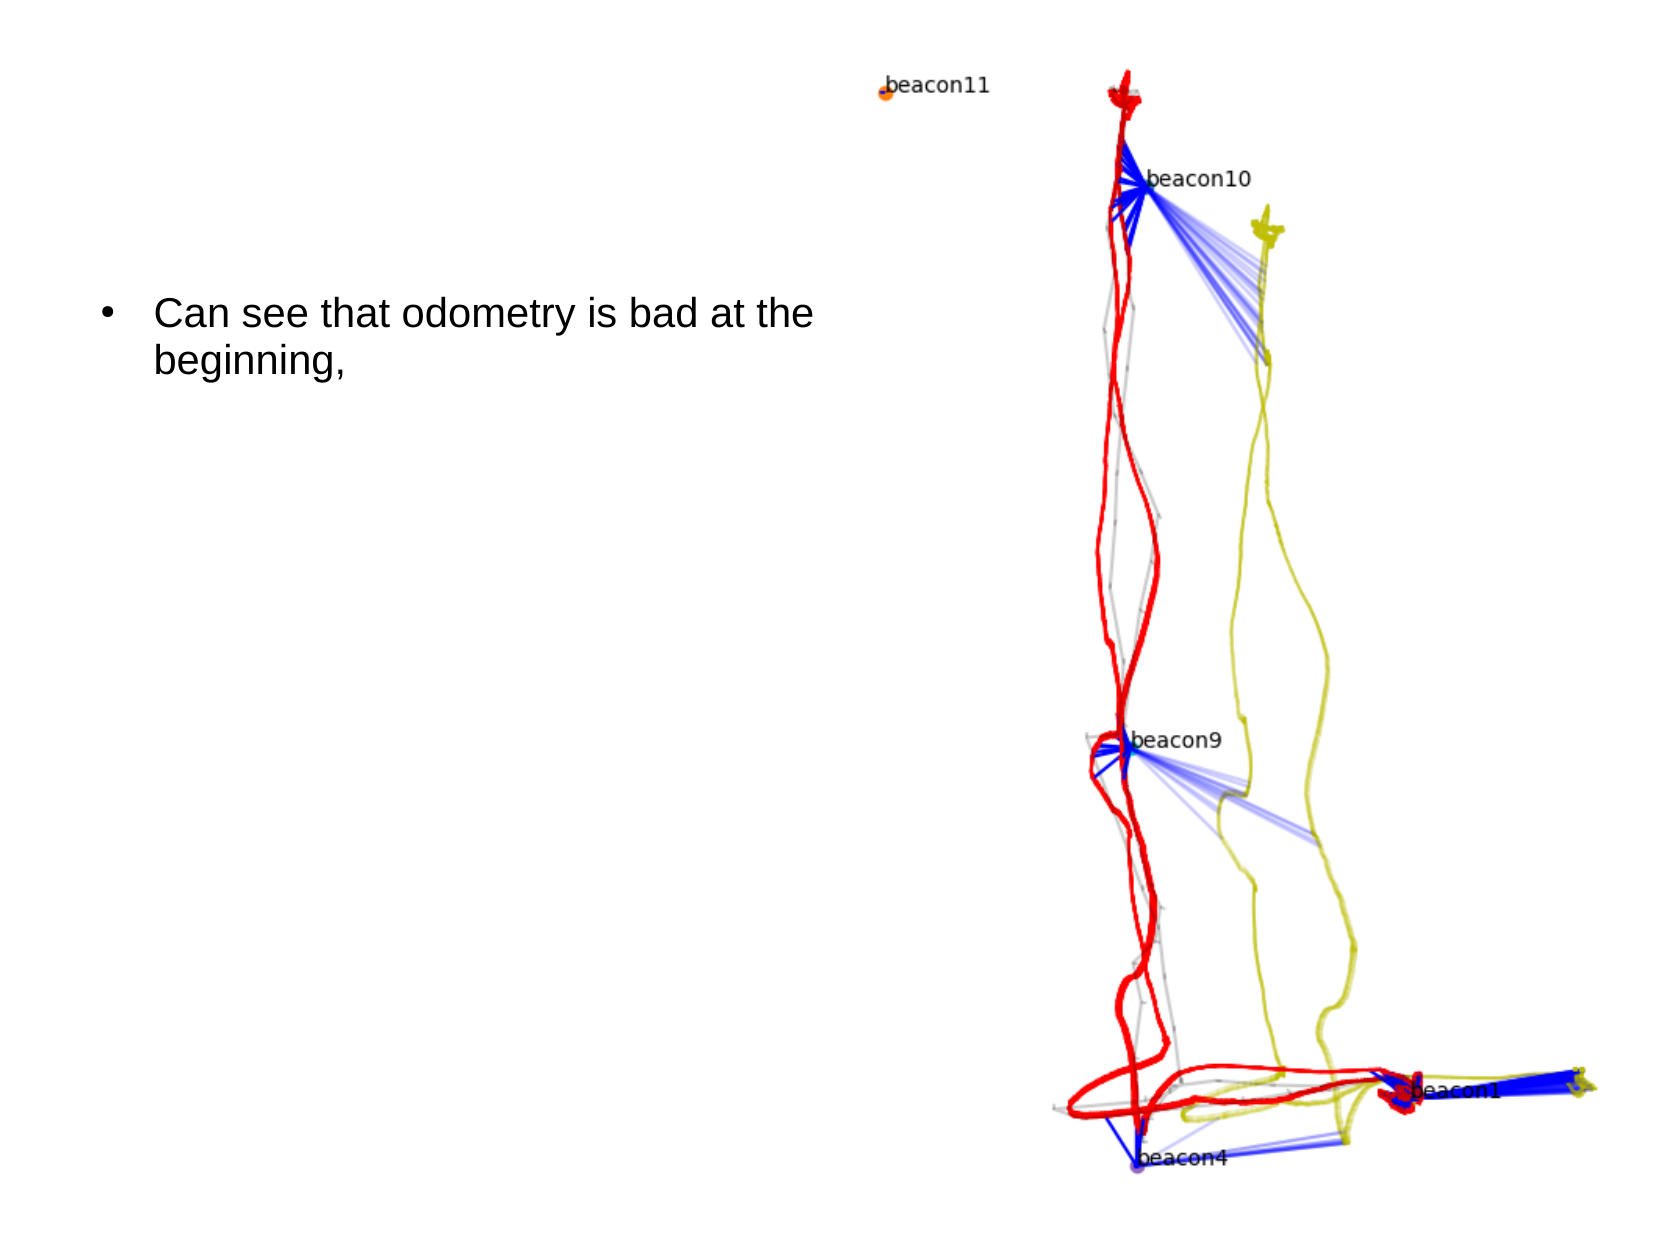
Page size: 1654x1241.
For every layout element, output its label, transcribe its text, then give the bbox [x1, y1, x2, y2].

picture [840, 0, 1628, 1186]
list Can see that odometry is bad at the beginning, [82, 290, 840, 1010]
